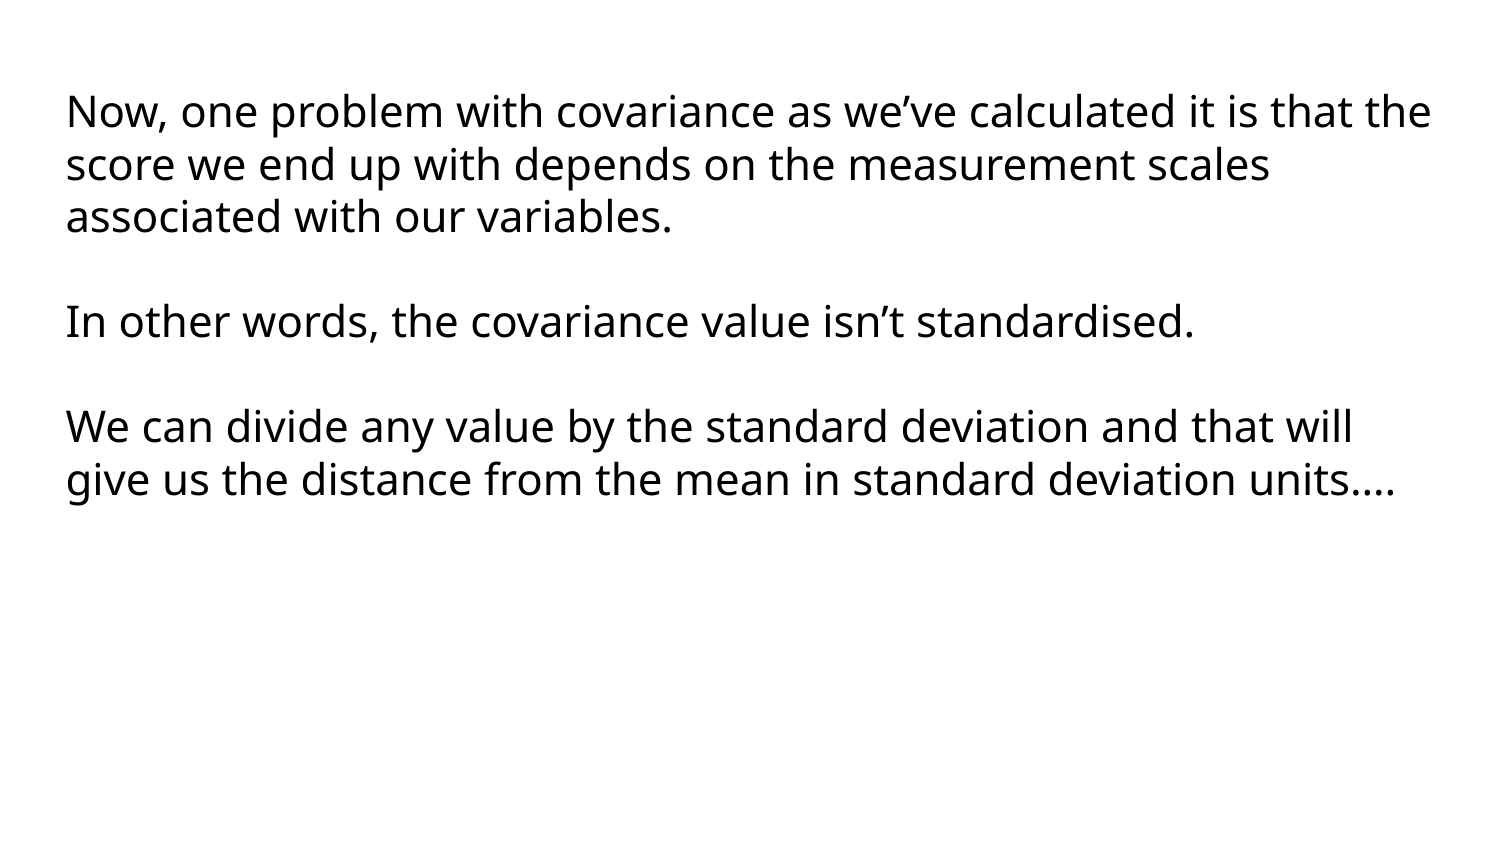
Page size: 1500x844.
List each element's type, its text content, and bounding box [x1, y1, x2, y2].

text_box Now, one problem with covariance as we’ve calculated it is that the score we end up with depends on the measurement scales associated with our variables. In other words, the covariance value isn’t standardised. We can divide any value by the standard deviation and that will give us the distance from the mean in standard deviation units…. [50, 68, 1454, 811]
